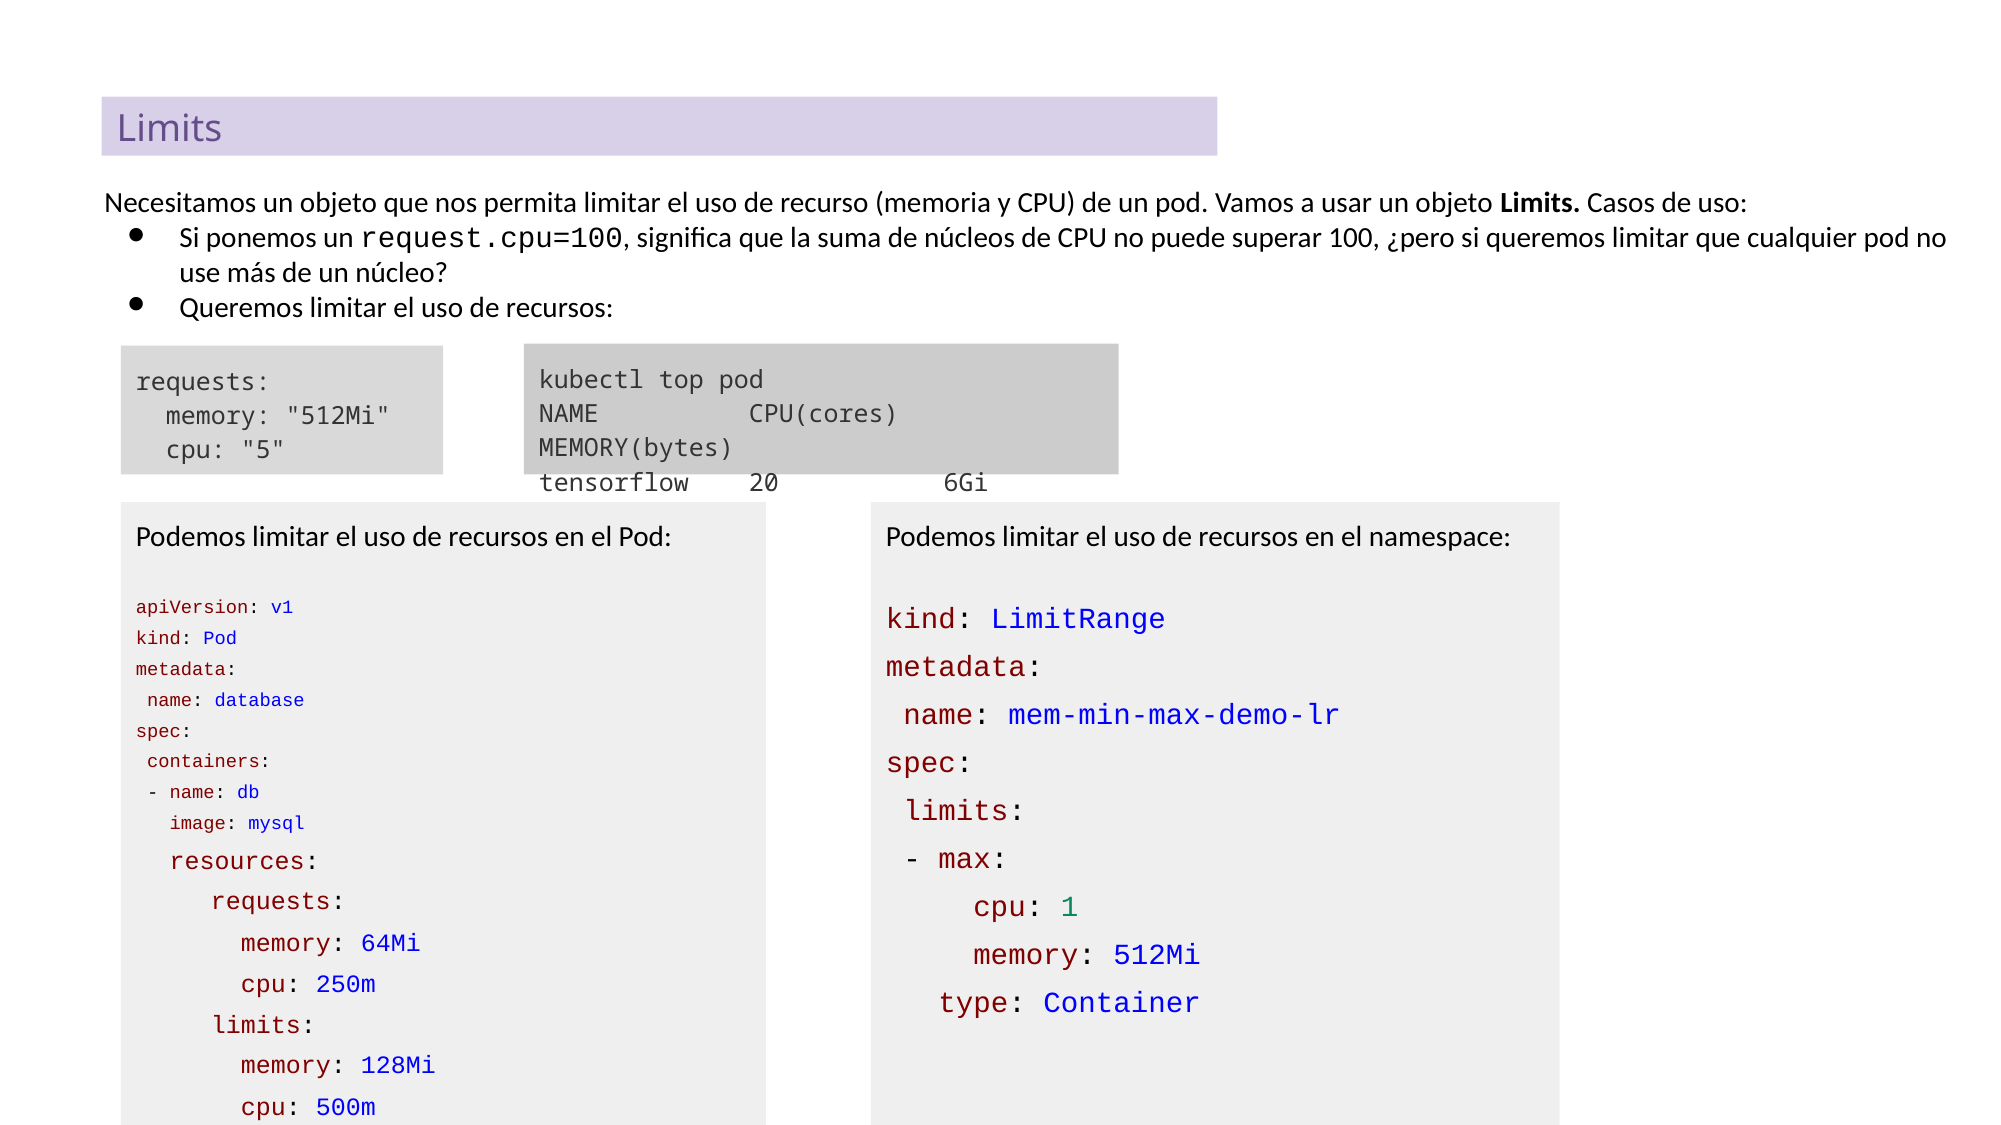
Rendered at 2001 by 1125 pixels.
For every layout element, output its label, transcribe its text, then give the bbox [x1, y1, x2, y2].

text_box Necesitamos un objeto que nos permita limitar el uso de recurso (memoria y CPU) de un pod. Vamos a usar un objeto Limits. Casos de uso: Si ponemos un request.cpu=100, significa que la suma de núcleos de CPU no puede superar 100, ¿pero si queremos limitar que cualquier pod no use más de un núcleo? Queremos limitar el uso de recursos: [89, 175, 1977, 261]
text_box Limits [101, 96, 1218, 156]
text_box kubectl top pod NAME CPU(cores) MEMORY(bytes) tensorflow 20 6Gi [523, 343, 1119, 475]
text_box Podemos limitar el uso de recursos en el namespace: kind: LimitRange metadata: name: mem-min-max-demo-lr spec: limits: - max: cpu: 1 memory: 512Mi type: Container [870, 502, 1560, 1125]
text_box Podemos limitar el uso de recursos en el Pod: apiVersion: v1 kind: Pod metadata: name: database spec: containers: - name: db image: mysql resources: requests: memory: 64Mi cpu: 250m limits: memory: 128Mi cpu: 500m [120, 502, 766, 1125]
text_box requests: memory: "512Mi" cpu: "5" [120, 345, 444, 475]
